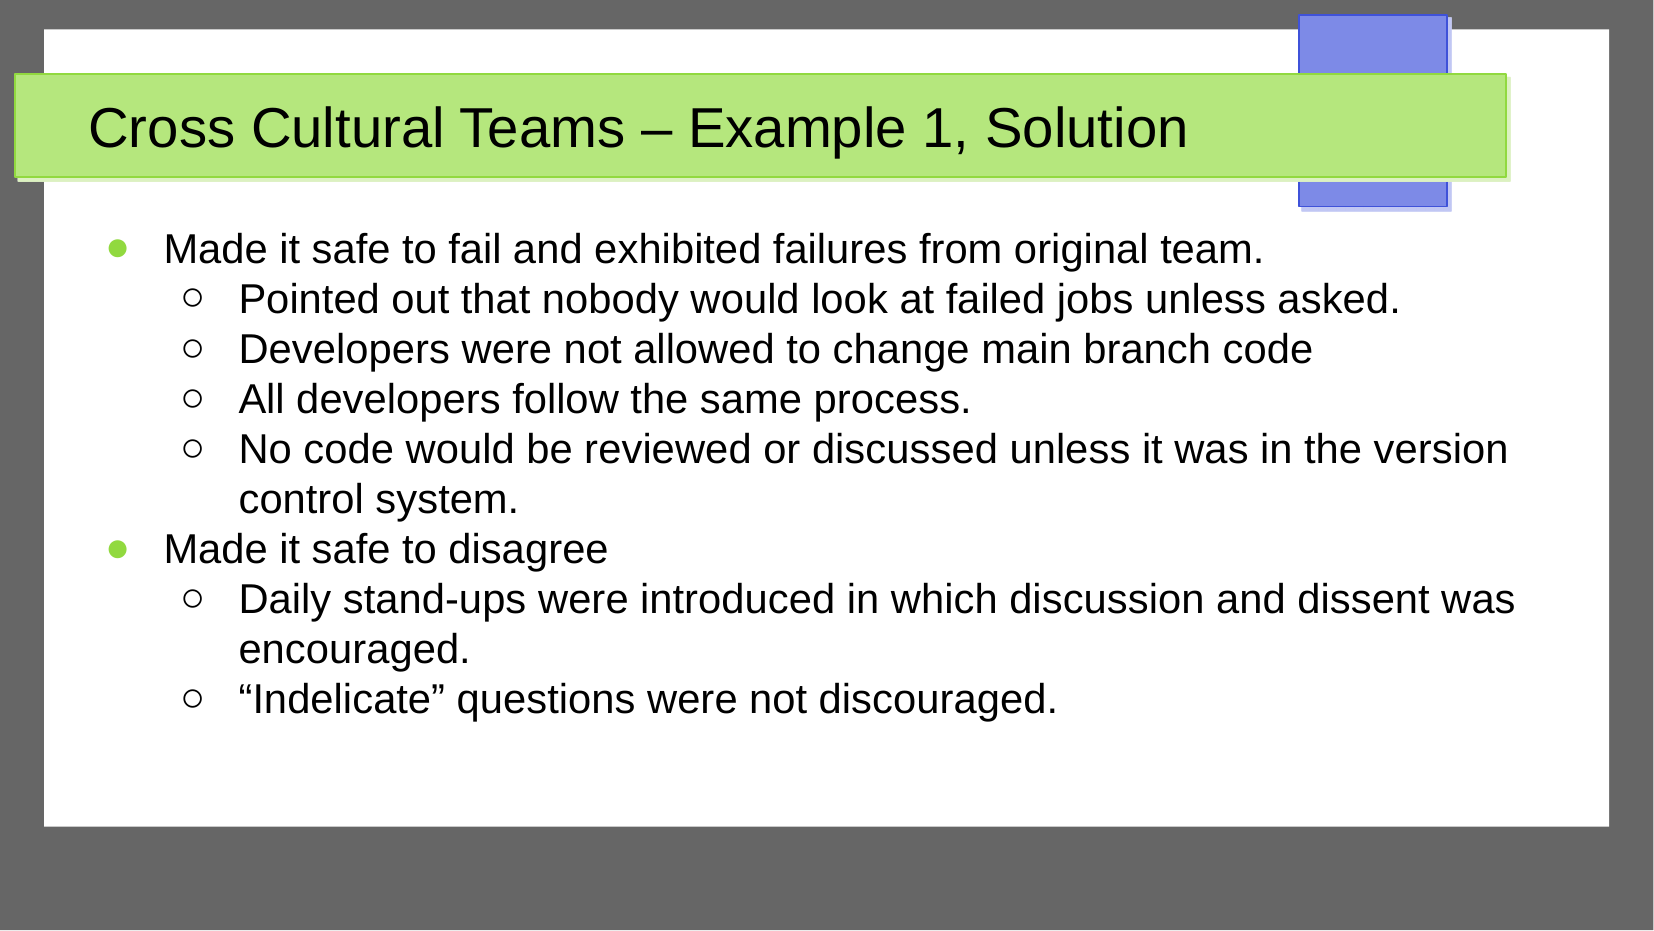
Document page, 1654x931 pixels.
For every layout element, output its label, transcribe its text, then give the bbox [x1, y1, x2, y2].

text_box Cross Cultural Teams – Example 1, Solution [88, 73, 1506, 178]
text_box Made it safe to fail and exhibited failures from original team. Pointed out that nobody would look at failed jobs unless asked. Developers were not allowed to change main branch code All developers follow the same process. No code would be reviewed or discussed unless it was in the version control system. Made it safe to disagree Daily stand-ups were introduced in which discussion and dissent was encouraged. “Indelicate” questions were not discouraged. [88, 221, 1565, 812]
